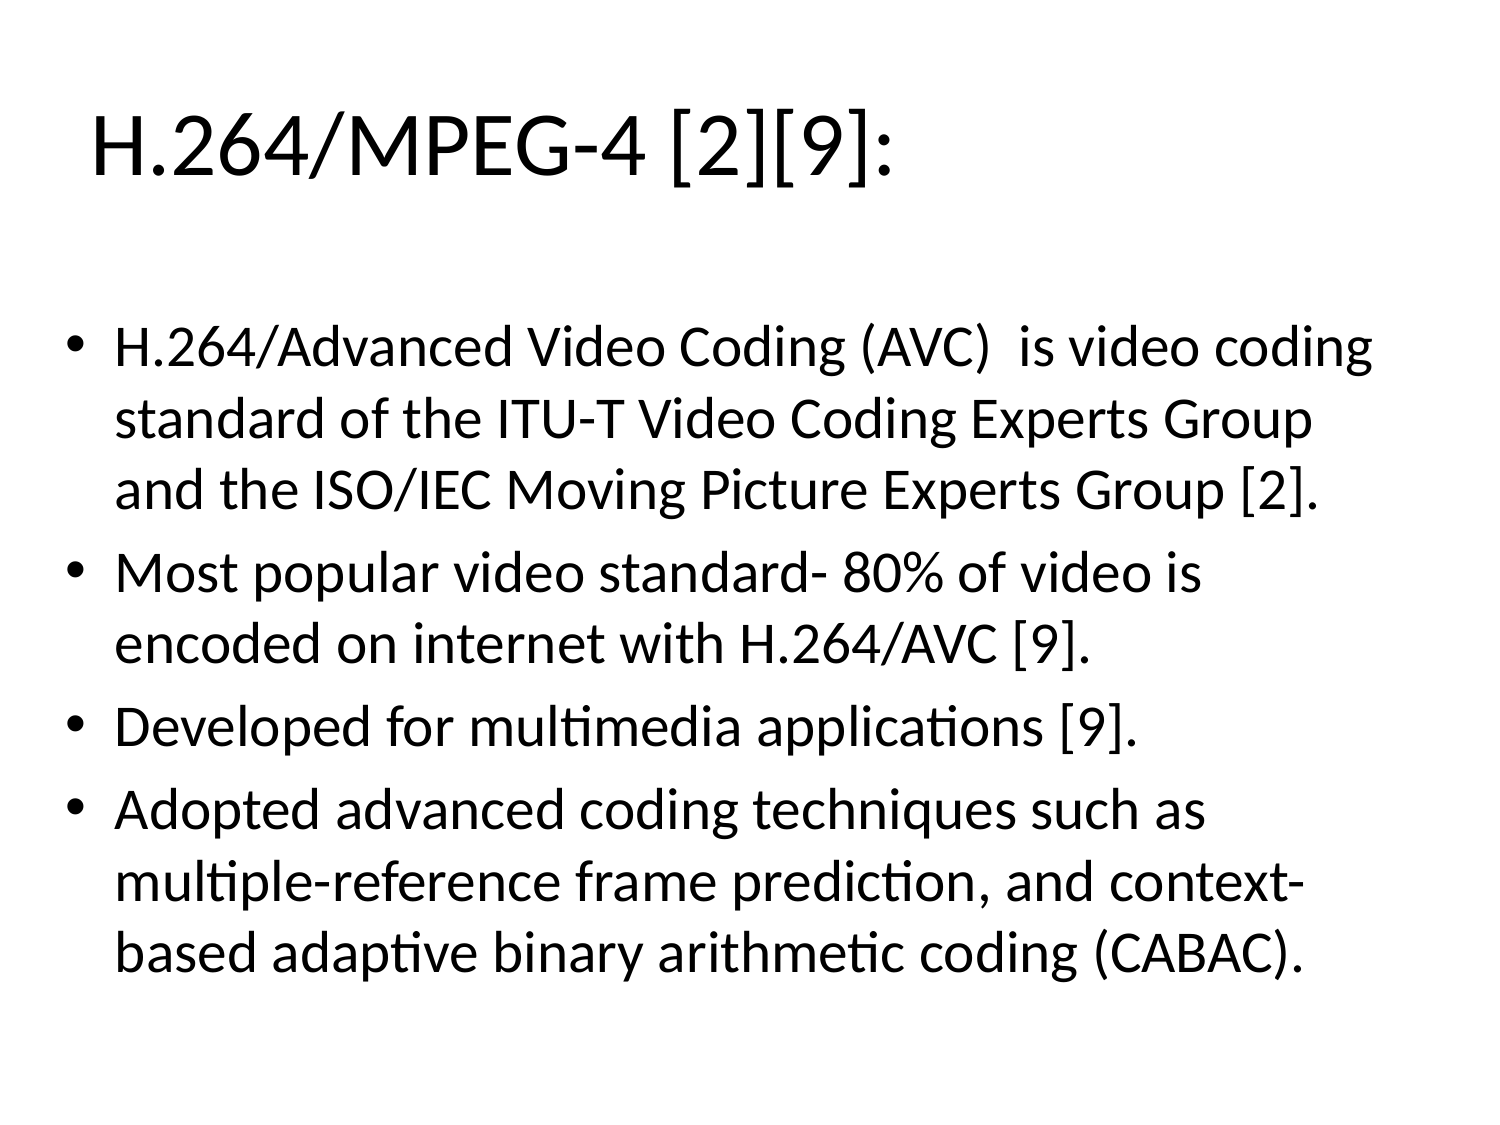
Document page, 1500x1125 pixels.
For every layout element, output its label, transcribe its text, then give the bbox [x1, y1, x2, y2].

title H.264/MPEG-4 [2][9]: [75, 45, 1425, 233]
list H.264/Advanced Video Coding (AVC) is video coding standard of the ITU-T Video Coding Experts Group and the ISO/IEC Moving Picture Experts Group [2]. Most popular video standard- 80% of video is encoded on internet with H.264/AVC [9]. Developed for multimedia applications [9]. Adopted advanced coding techniques such as multiple-reference frame prediction, and context-based adaptive binary arithmetic coding (CABAC). [50, 299, 1400, 1055]
